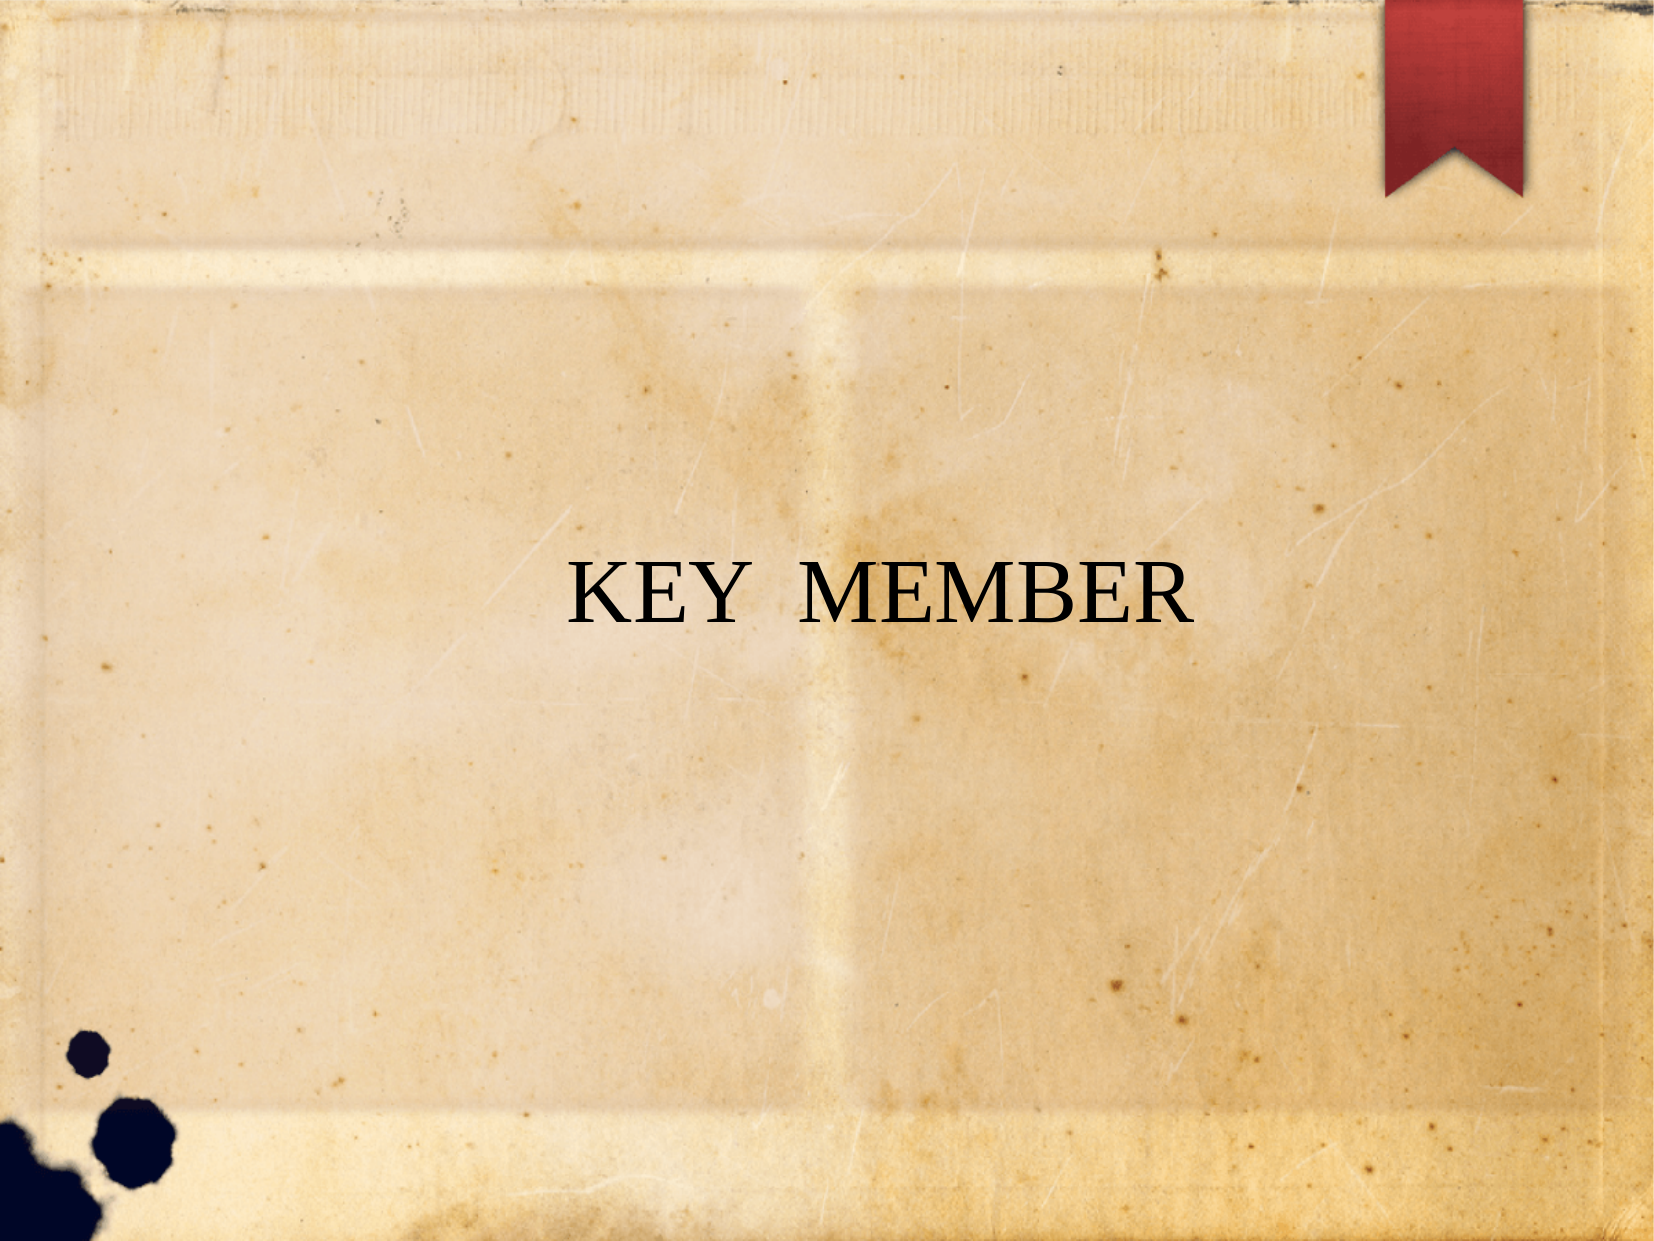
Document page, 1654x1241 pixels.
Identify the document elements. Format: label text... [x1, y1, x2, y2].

title KEY MEMBER [566, 492, 1654, 680]
